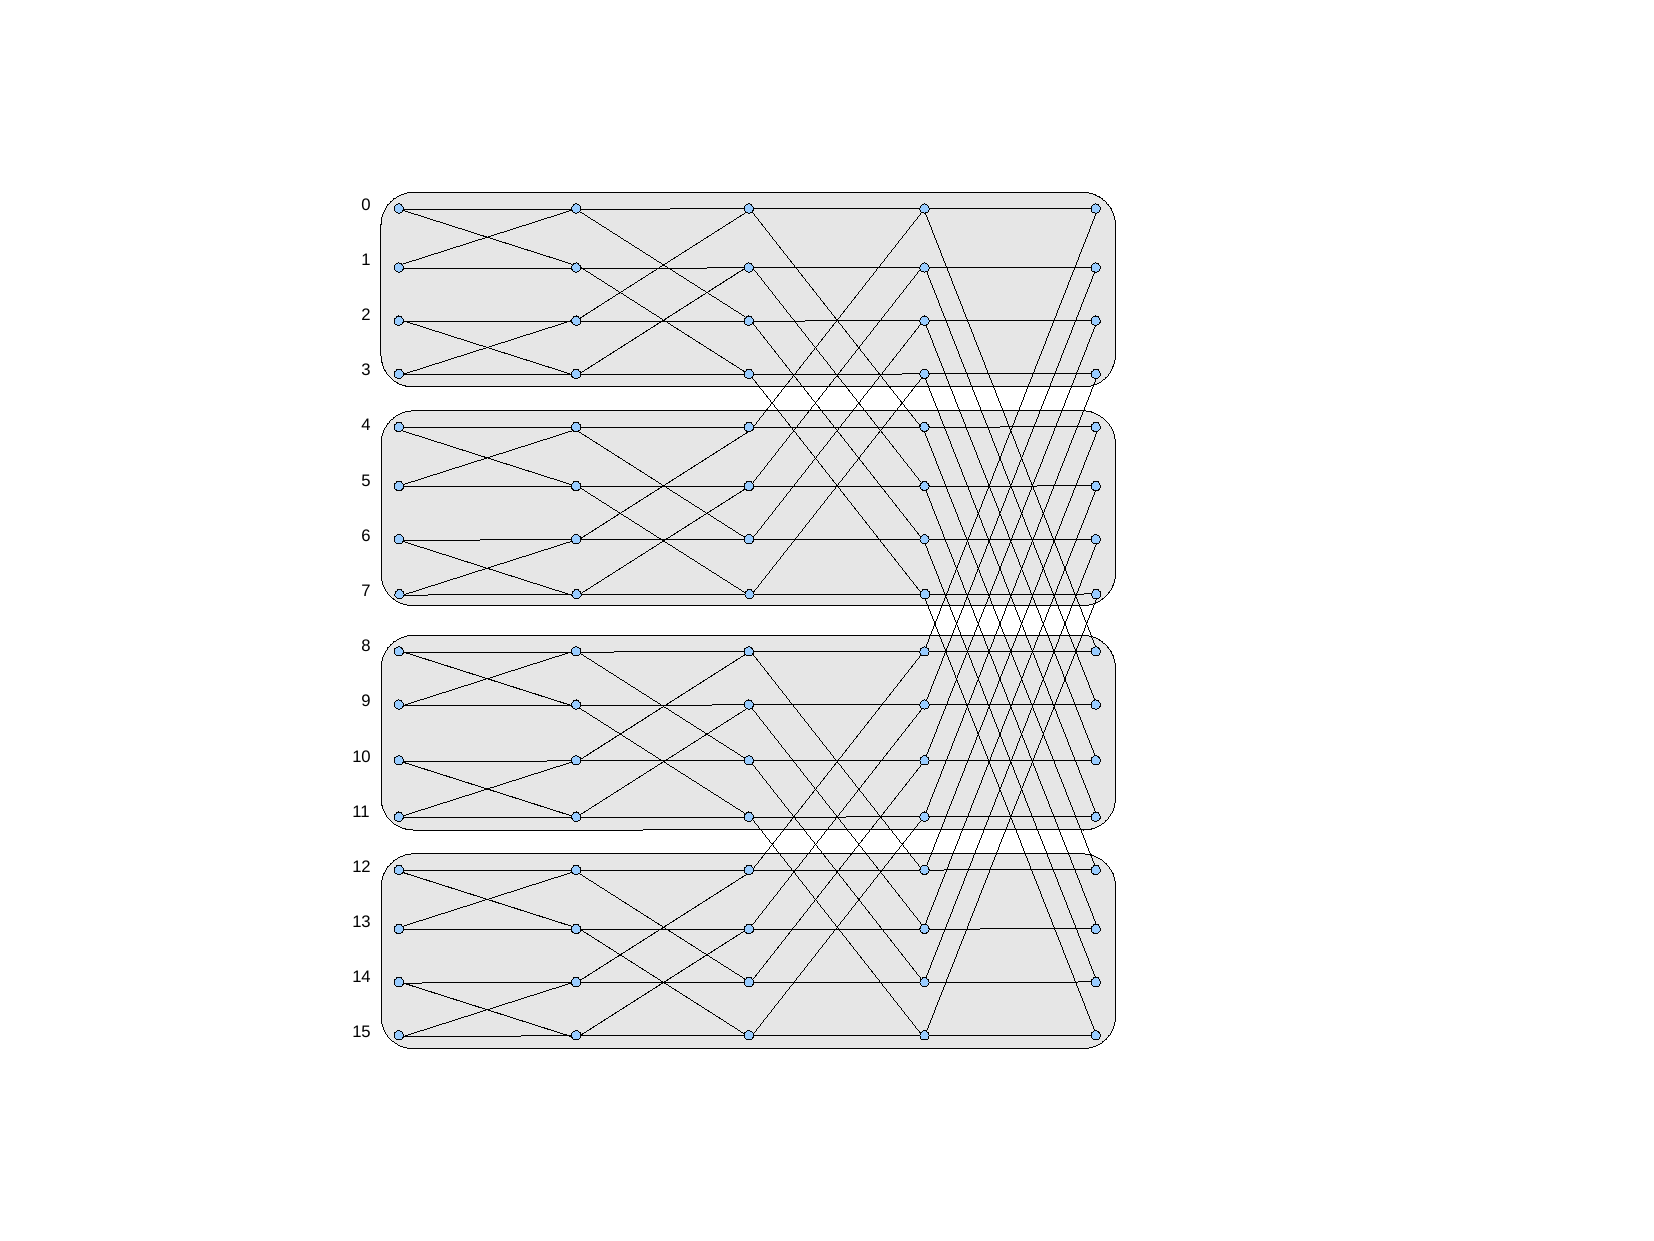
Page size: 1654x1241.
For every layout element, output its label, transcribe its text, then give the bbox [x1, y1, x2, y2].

text_box [394, 646, 404, 656]
text_box [394, 315, 404, 326]
text_box 11 [337, 794, 410, 845]
text_box 10 [337, 739, 412, 795]
text_box 1 [346, 242, 407, 293]
text_box 2 [346, 297, 407, 353]
text_box [394, 203, 404, 214]
text_box [394, 262, 404, 273]
text_box [381, 853, 1116, 1049]
text_box 7 [346, 573, 407, 624]
text_box [394, 481, 404, 491]
text_box [394, 589, 405, 599]
text_box 0 [346, 187, 407, 237]
text_box [394, 369, 404, 379]
text_box [394, 422, 404, 432]
text_box [394, 811, 404, 822]
text_box 9 [346, 684, 407, 734]
text_box [394, 755, 404, 765]
text_box [394, 534, 404, 544]
text_box 6 [346, 518, 407, 573]
text_box [380, 192, 1116, 387]
text_box [381, 410, 1116, 606]
text_box 14 [337, 960, 412, 1015]
text_box 5 [346, 463, 407, 513]
text_box 12 [337, 849, 412, 900]
text_box [394, 924, 404, 934]
text_box 4 [346, 408, 407, 458]
text_box [394, 1030, 404, 1040]
text_box [394, 699, 404, 710]
text_box 3 [346, 353, 407, 403]
text_box [394, 865, 404, 875]
text_box [381, 635, 1116, 831]
text_box 15 [337, 1015, 412, 1065]
text_box 8 [346, 628, 407, 679]
text_box [394, 977, 404, 987]
text_box 13 [337, 905, 412, 955]
